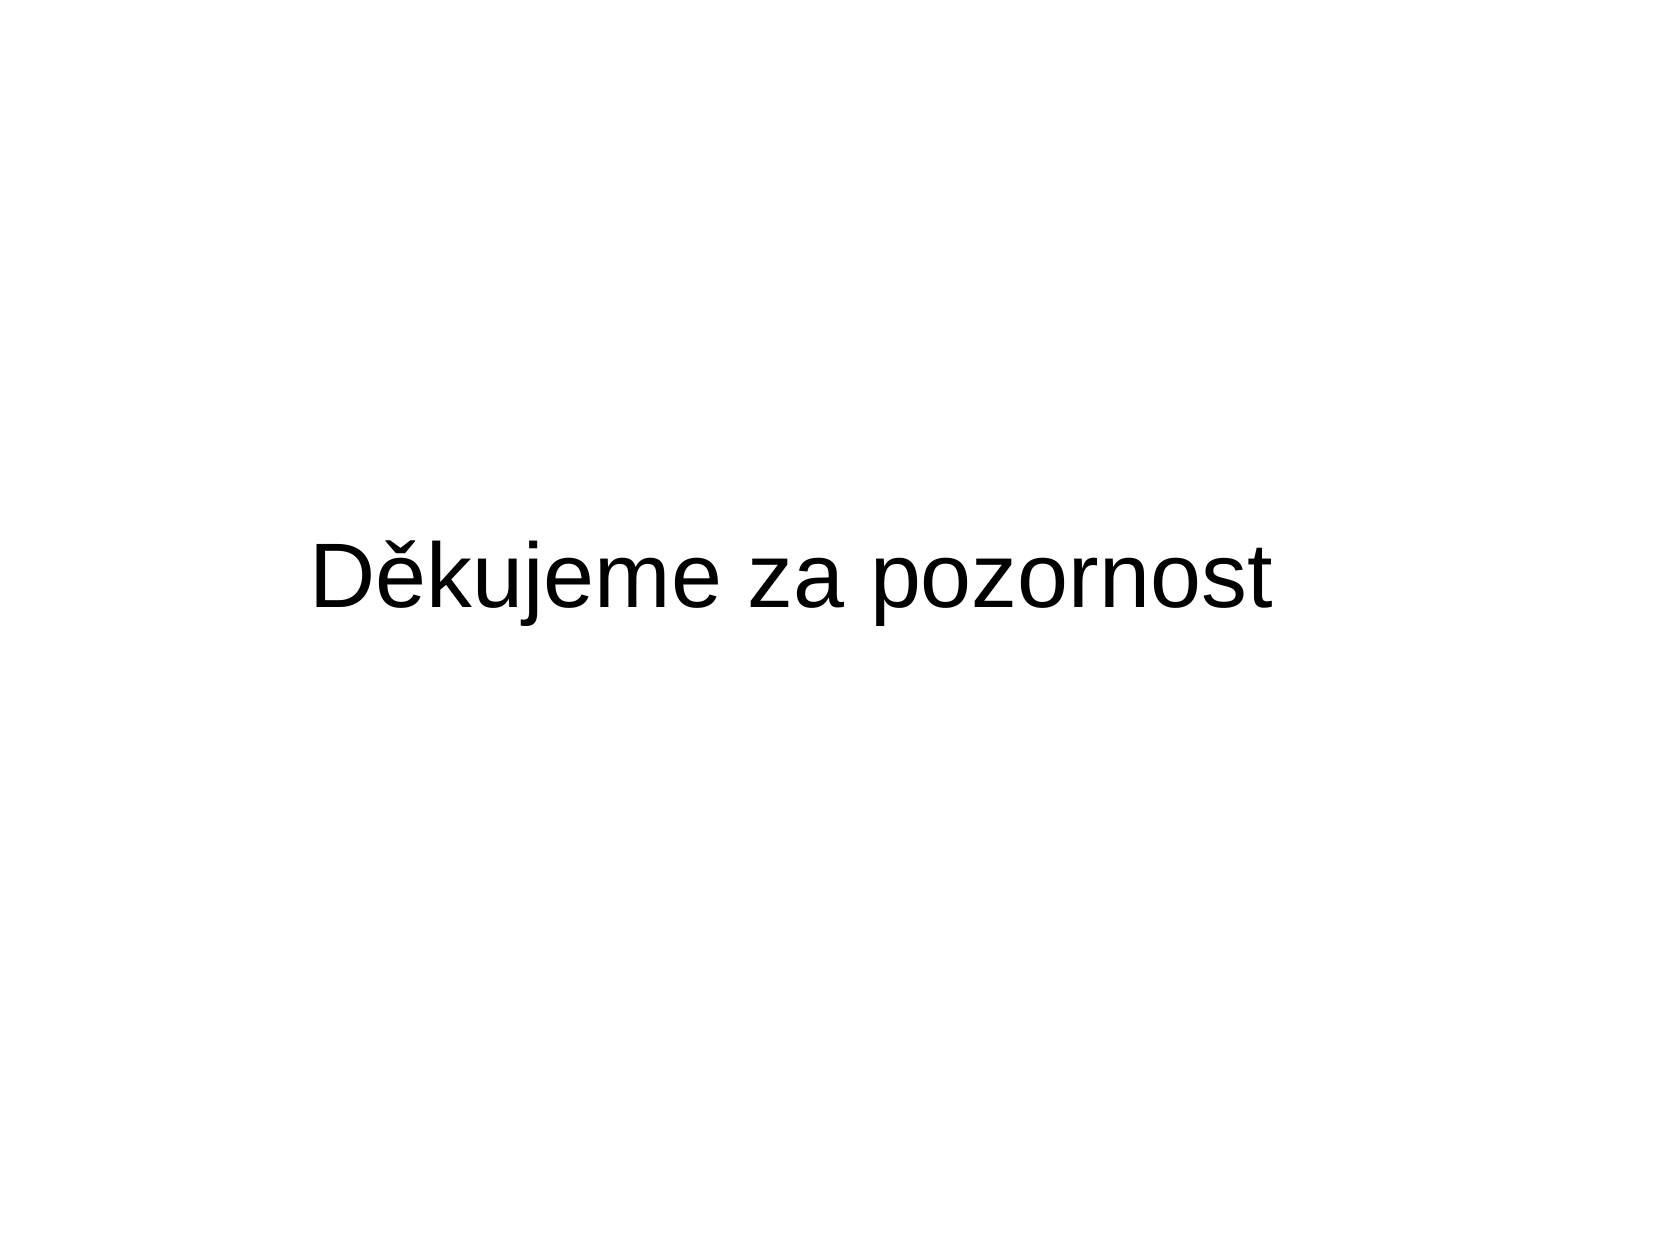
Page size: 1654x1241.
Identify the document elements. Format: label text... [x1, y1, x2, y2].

title Děkujeme za pozornost [47, 472, 1536, 680]
